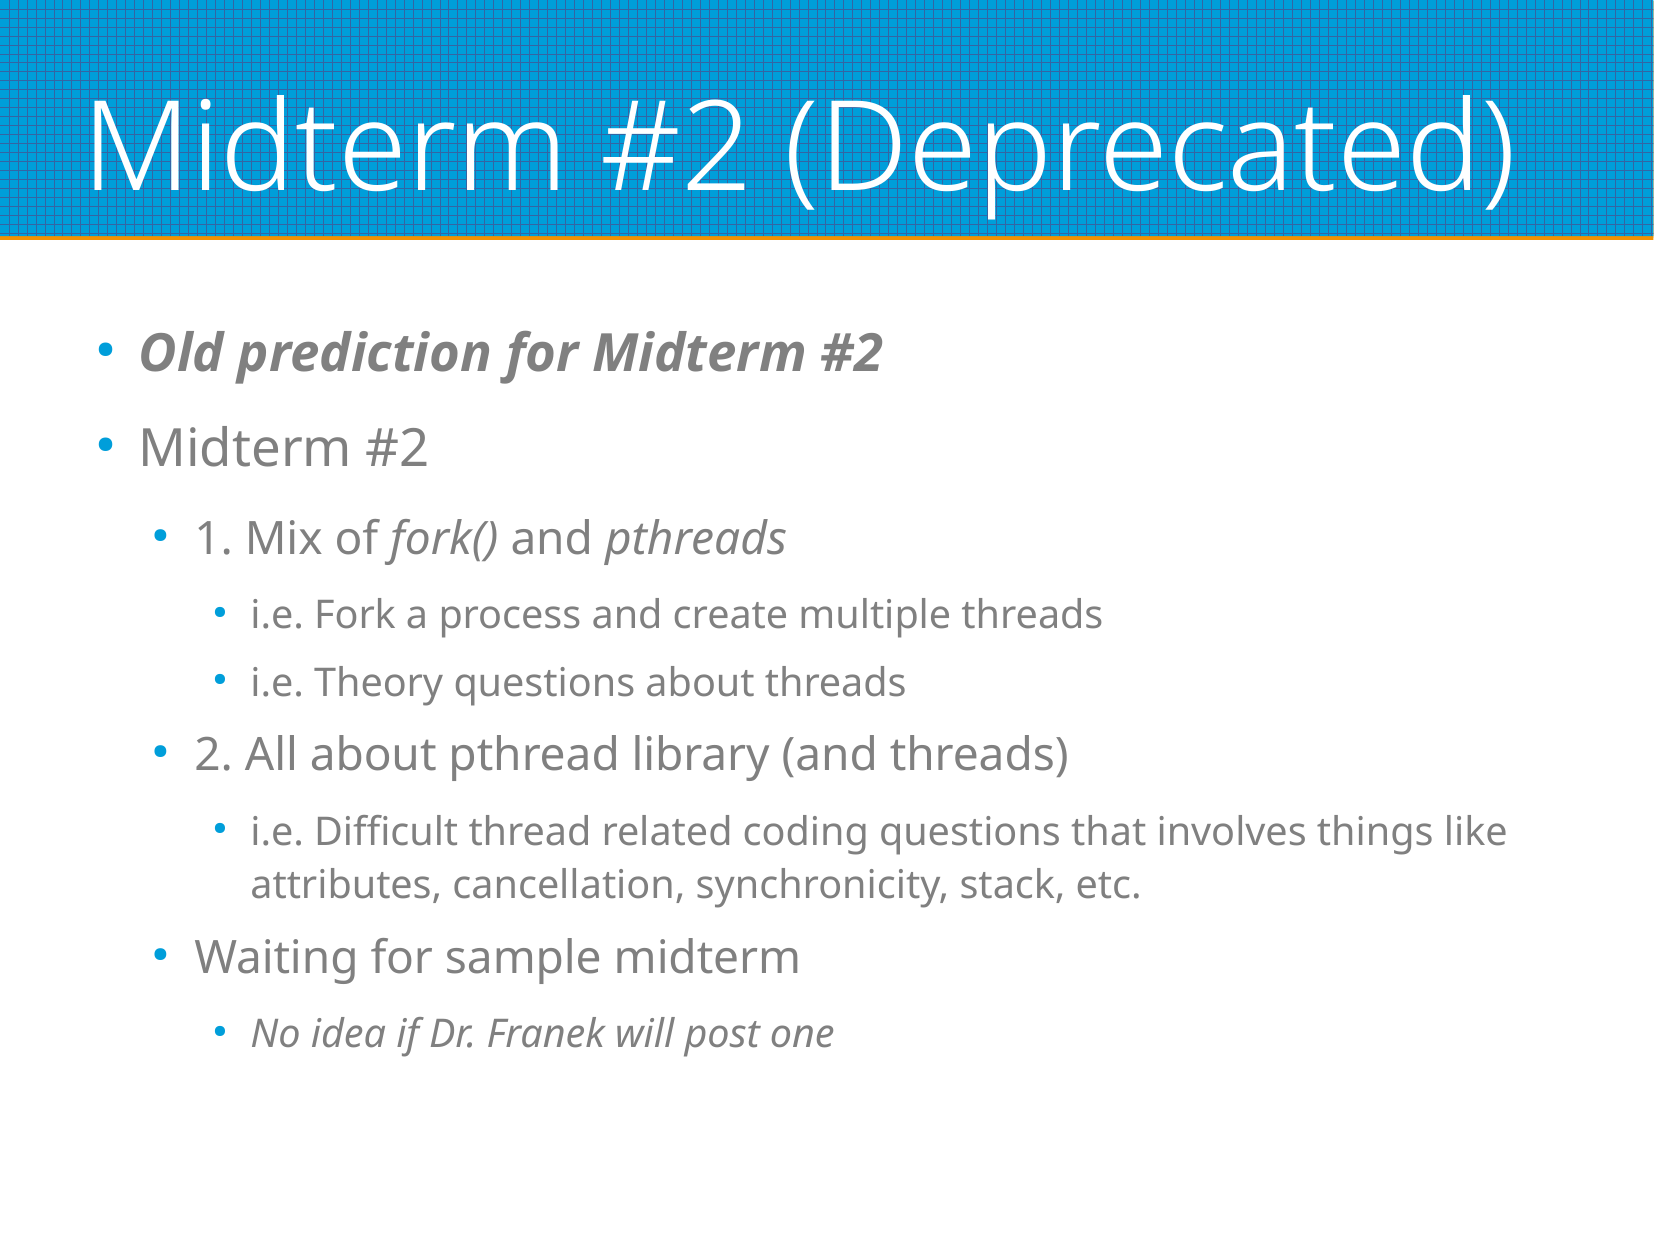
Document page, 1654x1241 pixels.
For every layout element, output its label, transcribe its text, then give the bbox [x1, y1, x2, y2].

title Midterm #2 (Deprecated) [82, 19, 1571, 227]
list Old prediction for Midterm #2 Midterm #2 1. Mix of fork() and pthreads i.e. Fork a process and create multiple threads i.e. Theory questions about threads 2. All about pthread library (and threads) i.e. Difficult thread related coding questions that involves things like attributes, cancellation, synchronicity, stack, etc. Waiting for sample midterm No idea if Dr. Franek will post one [82, 314, 1563, 1063]
